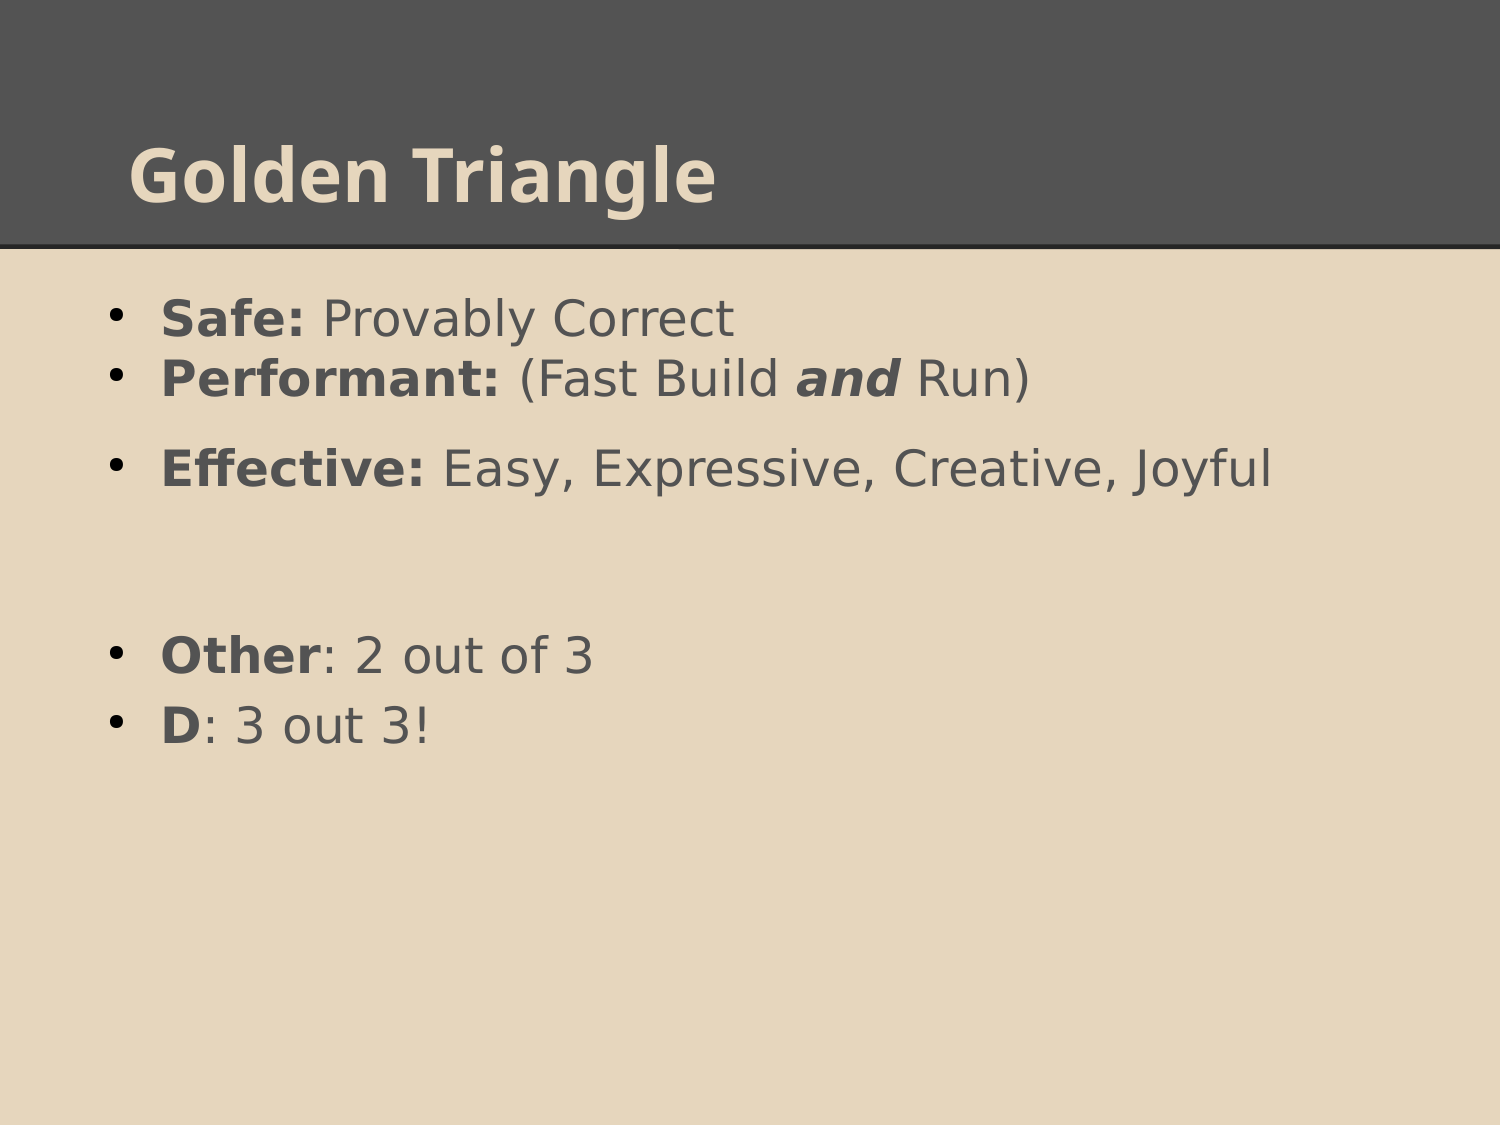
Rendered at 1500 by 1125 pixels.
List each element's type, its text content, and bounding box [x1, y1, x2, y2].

list Safe: Provably Correct Performant: (Fast Build and Run) Effective: Easy, Expressive, Creative, Joyful Other: 2 out of 3 D: 3 out 3! [75, 262, 1425, 1078]
title Golden Triangle [75, 45, 1425, 233]
